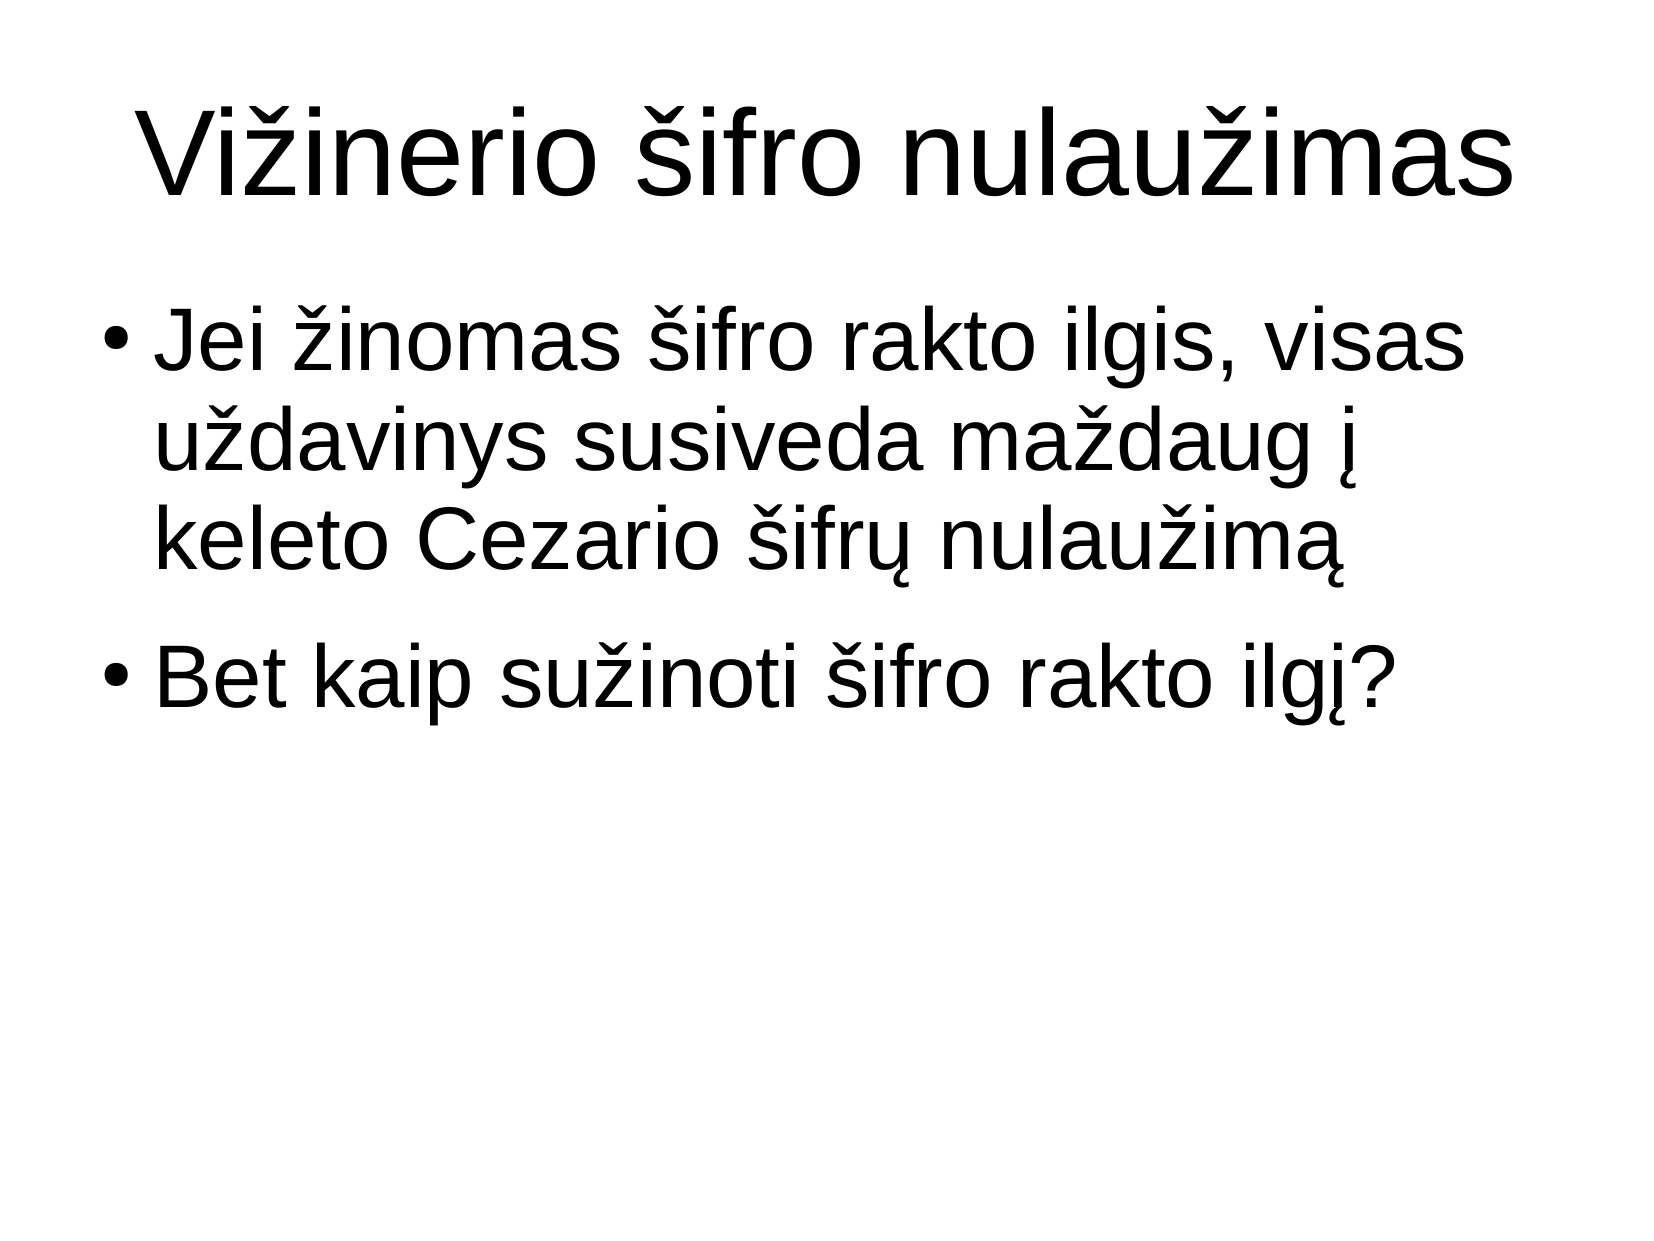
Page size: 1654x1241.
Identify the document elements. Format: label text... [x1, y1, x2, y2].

title Vižinerio šifro nulaužimas [82, 49, 1571, 257]
list Jei žinomas šifro rakto ilgis, visas uždavinys susiveda maždaug į keleto Cezario šifrų nulaužimą Bet kaip sužinoti šifro rakto ilgį? [82, 290, 1571, 1010]
